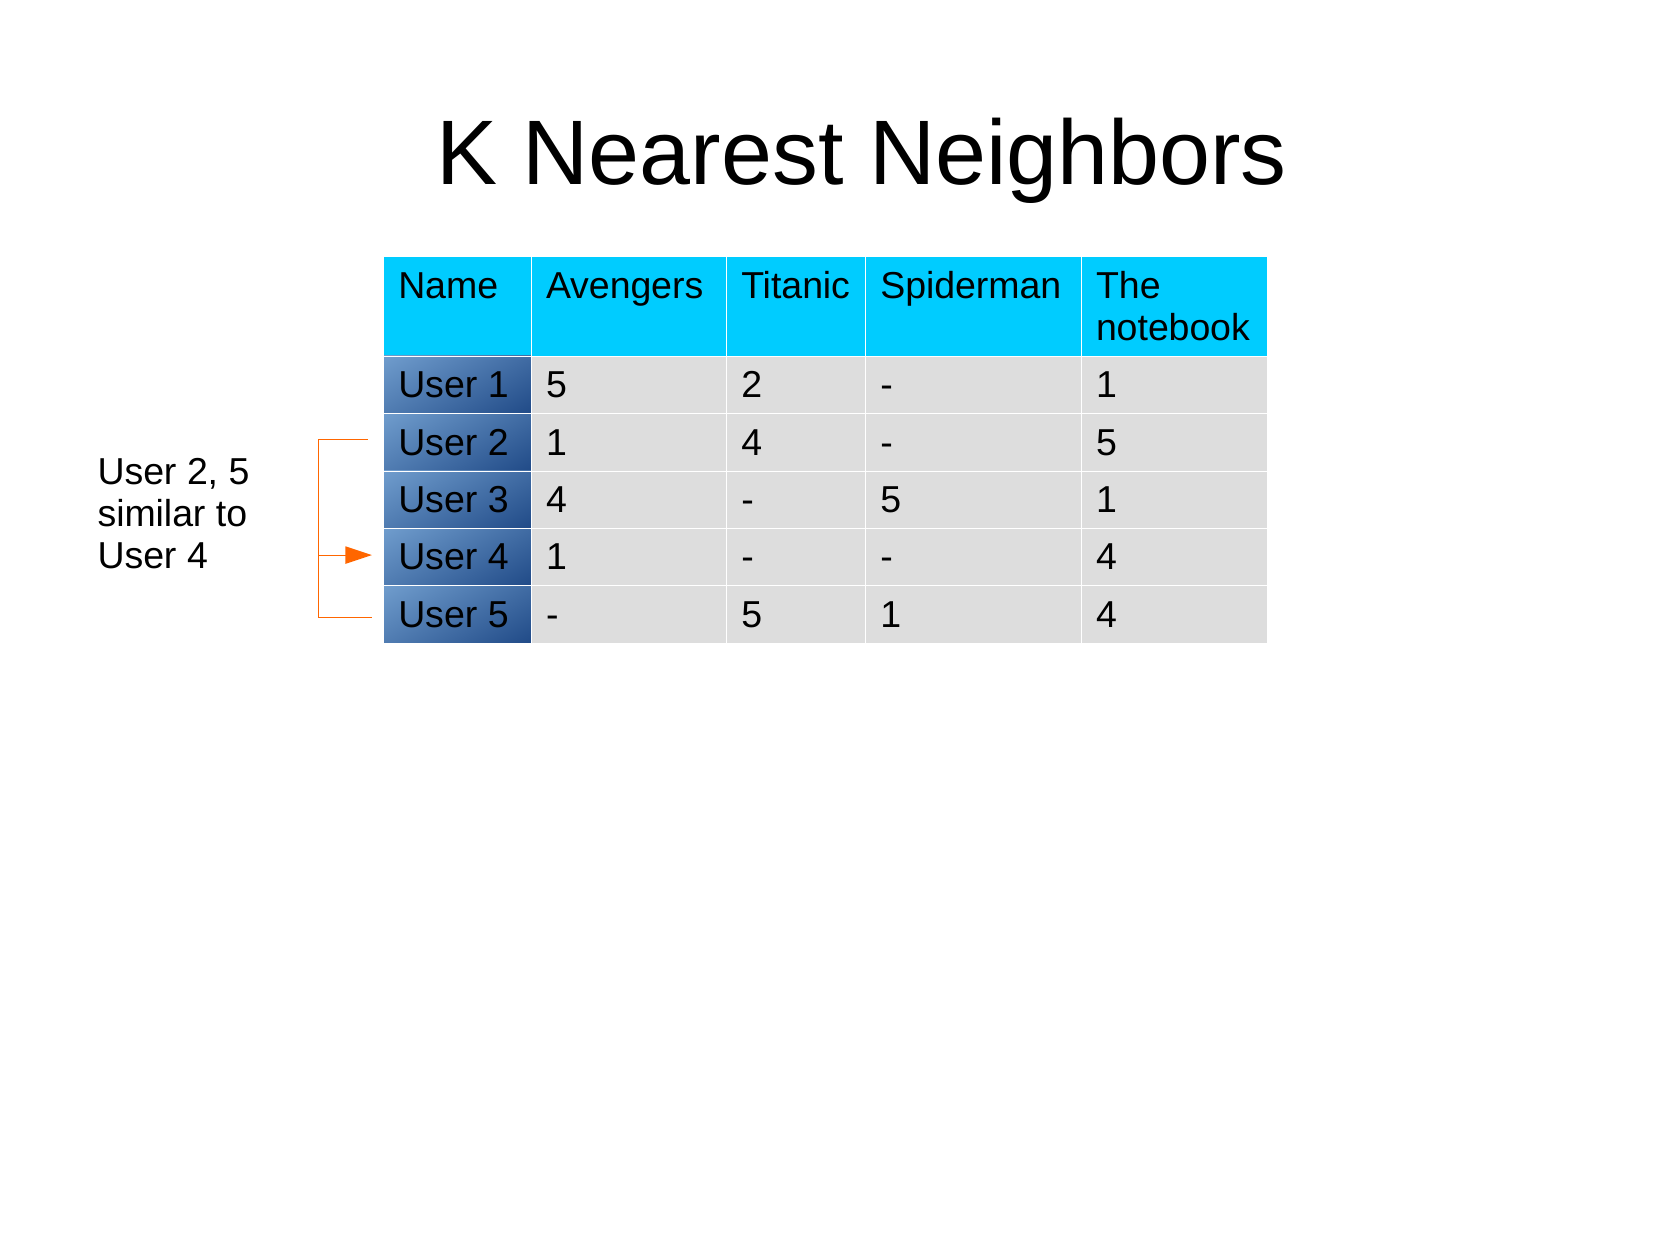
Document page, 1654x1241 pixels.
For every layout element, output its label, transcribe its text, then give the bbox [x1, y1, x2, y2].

table_header Name [384, 257, 531, 356]
table_cell - [866, 357, 1081, 413]
table_cell User 1 [384, 357, 531, 413]
table_cell 2 [727, 357, 865, 413]
title K Nearest Neighbors [82, 49, 1571, 257]
table_cell 4 [1082, 586, 1267, 643]
table_cell 5 [1082, 414, 1267, 471]
table_cell User 2 [384, 414, 531, 471]
table_cell 5 [866, 472, 1081, 528]
table_header Spiderman [866, 257, 1081, 356]
table_cell - [727, 529, 865, 585]
table_cell 4 [532, 472, 726, 528]
table_cell 1 [532, 529, 726, 585]
table_cell - [866, 529, 1081, 585]
table_cell 1 [1082, 357, 1267, 413]
table_cell - [727, 472, 865, 528]
table_header The notebook [1082, 257, 1267, 356]
table_header Titanic [727, 257, 865, 356]
table_cell 4 [727, 414, 865, 471]
text_box User 2, 5 similar to User 4 [82, 443, 308, 626]
table_cell User 5 [384, 586, 531, 643]
table_cell User 4 [384, 529, 531, 585]
table_cell 4 [1082, 529, 1267, 585]
table_cell 5 [532, 357, 726, 413]
table_cell 5 [727, 586, 865, 643]
table_cell - [866, 414, 1081, 471]
table_cell User 3 [384, 472, 531, 528]
table_cell 1 [532, 414, 726, 471]
table_cell - [532, 586, 726, 643]
table_cell 1 [866, 586, 1081, 643]
table_header Avengers [532, 257, 726, 356]
table_cell 1 [1082, 472, 1267, 528]
